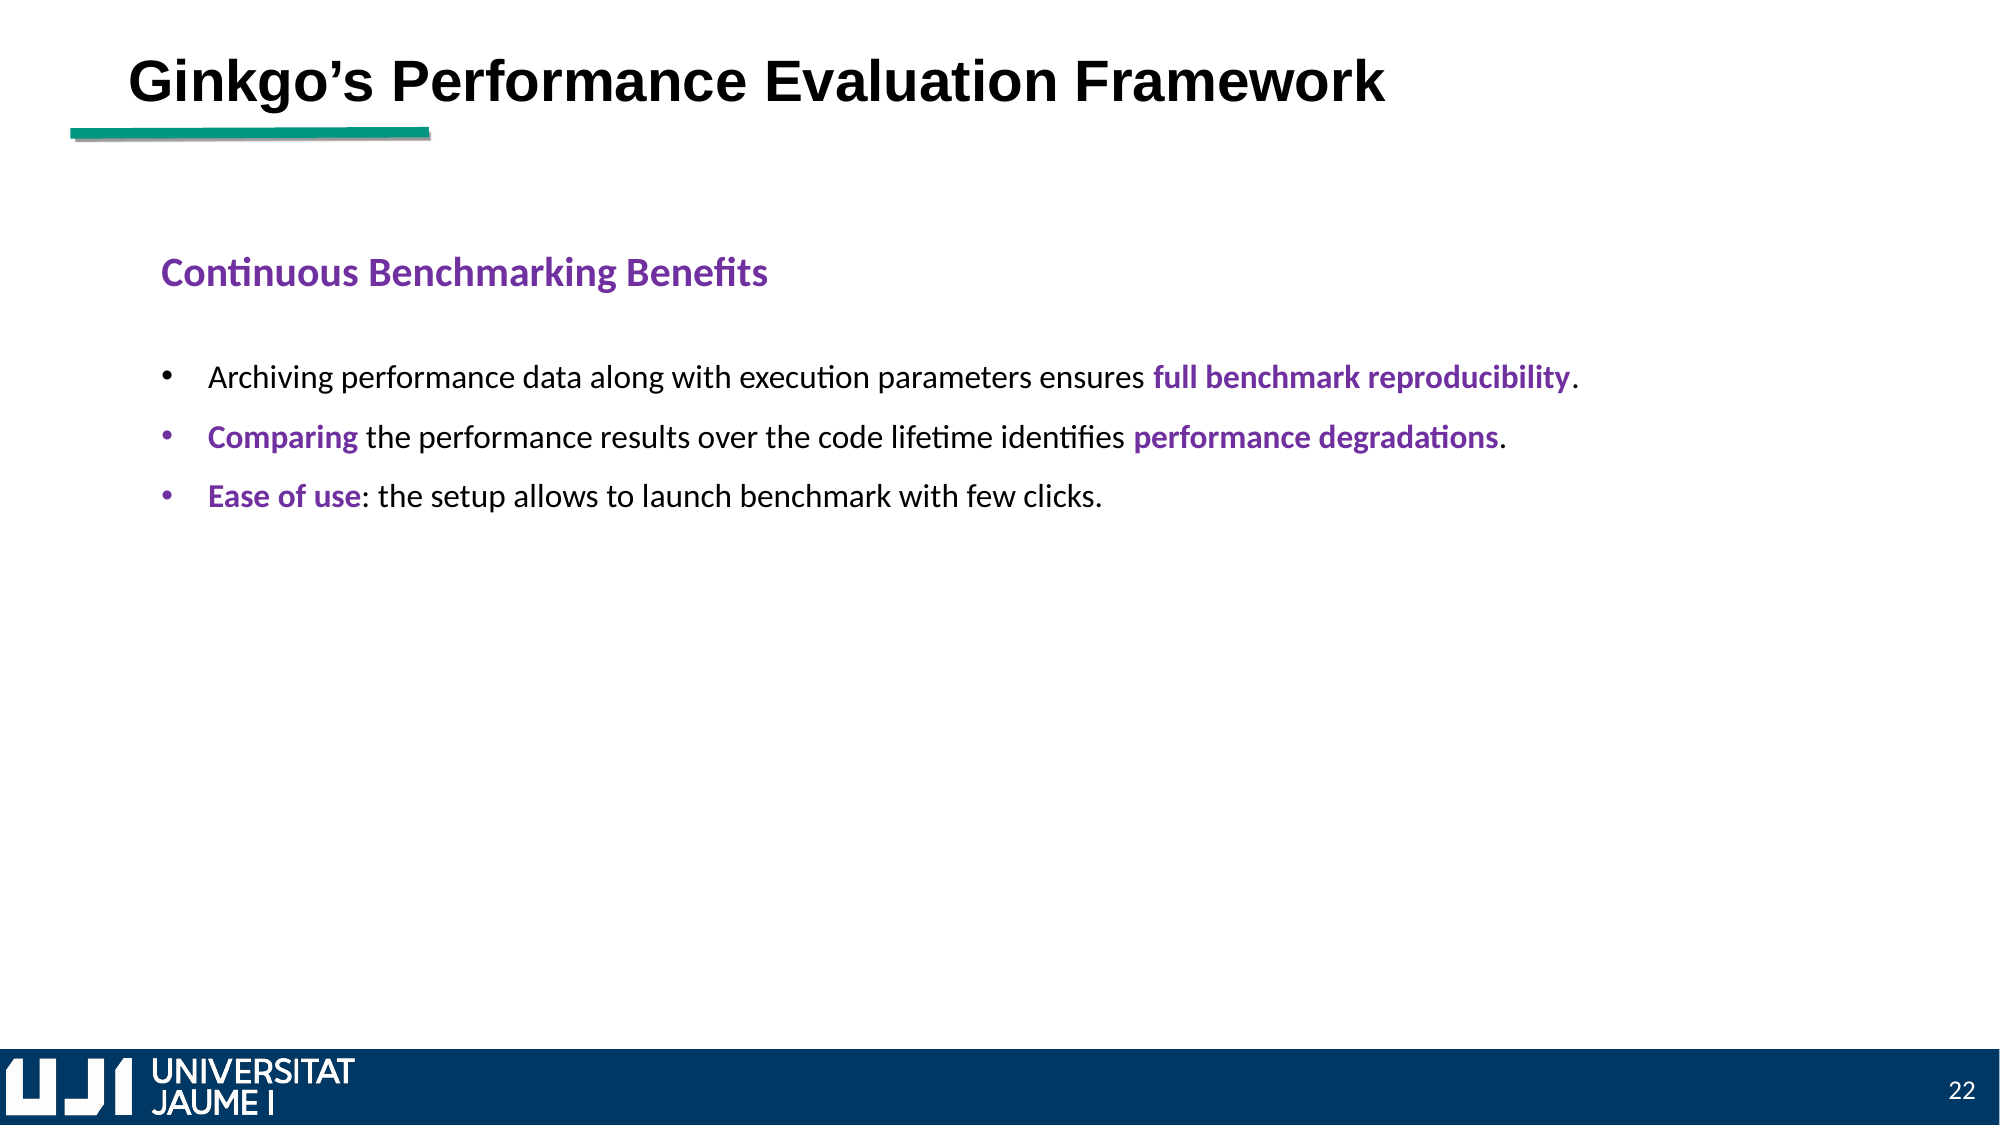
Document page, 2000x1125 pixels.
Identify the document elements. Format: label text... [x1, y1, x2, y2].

text_box Continuous Benchmarking Benefits Archiving performance data along with execution parameters ensures full benchmark reproducibility. Comparing the performance results over the code lifetime identifies performance degradations. Ease of use: the setup allows to launch benchmark with few clicks. [146, 237, 1638, 708]
picture [0, 1049, 2000, 1125]
text_box Ginkgo’s Performance Evaluation Framework [113, 0, 1768, 196]
slide_number <number> [1871, 1057, 1991, 1125]
